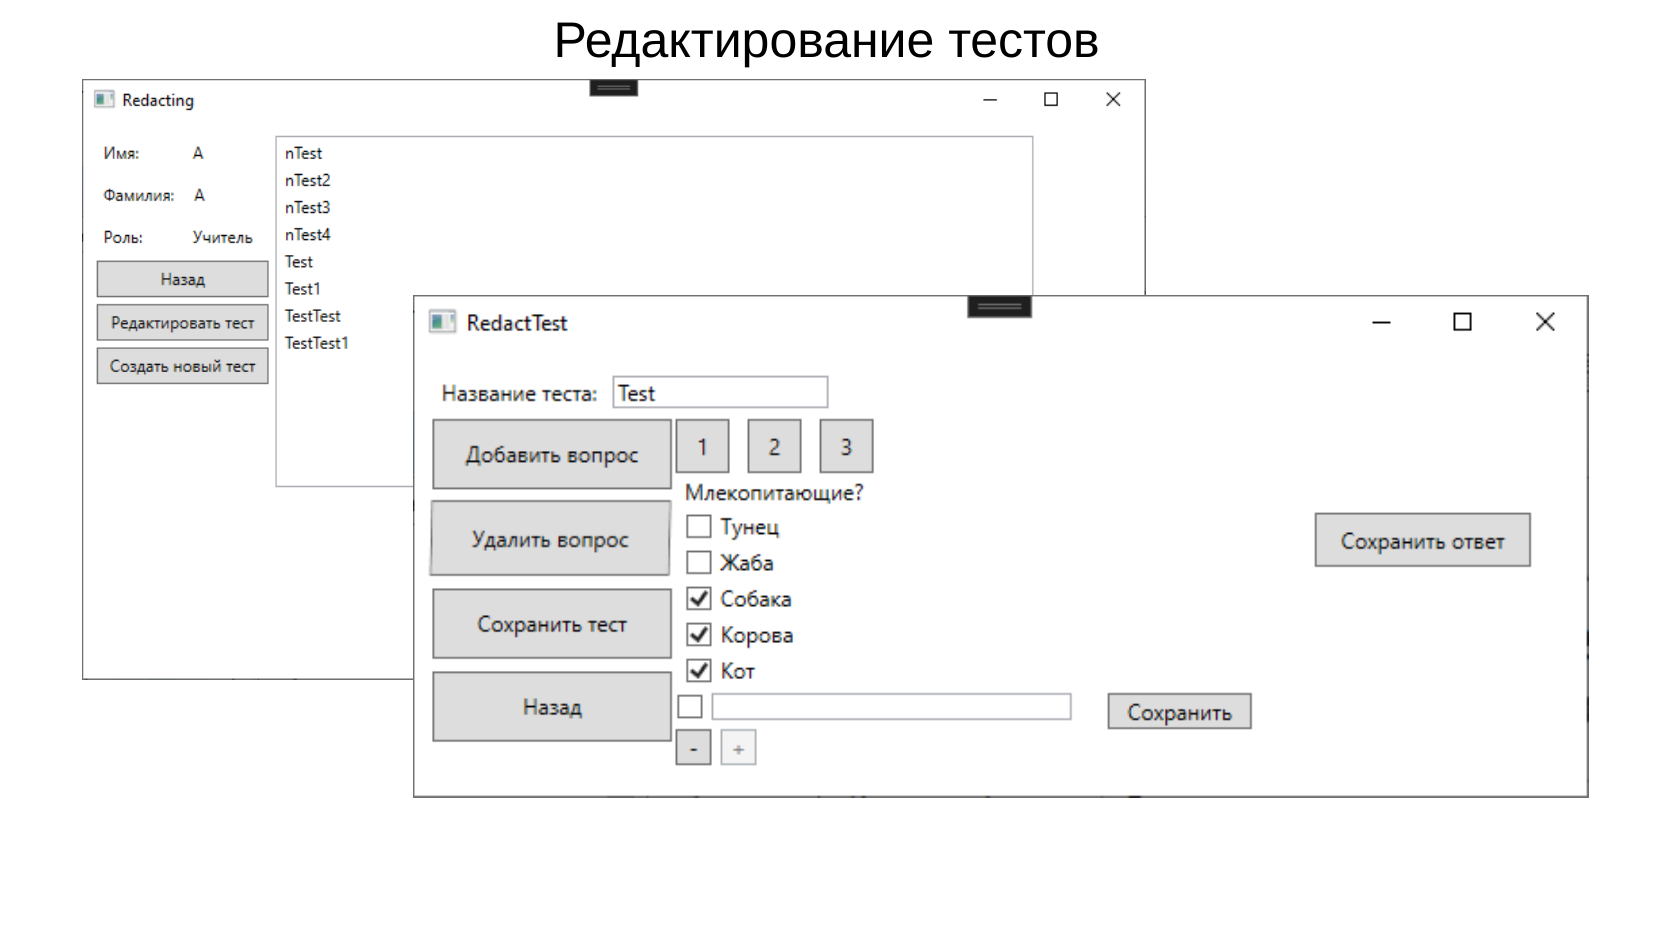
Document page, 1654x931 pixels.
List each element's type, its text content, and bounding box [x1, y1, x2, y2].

picture [82, 79, 1589, 798]
title Редактирование тестов [82, 0, 1571, 119]
